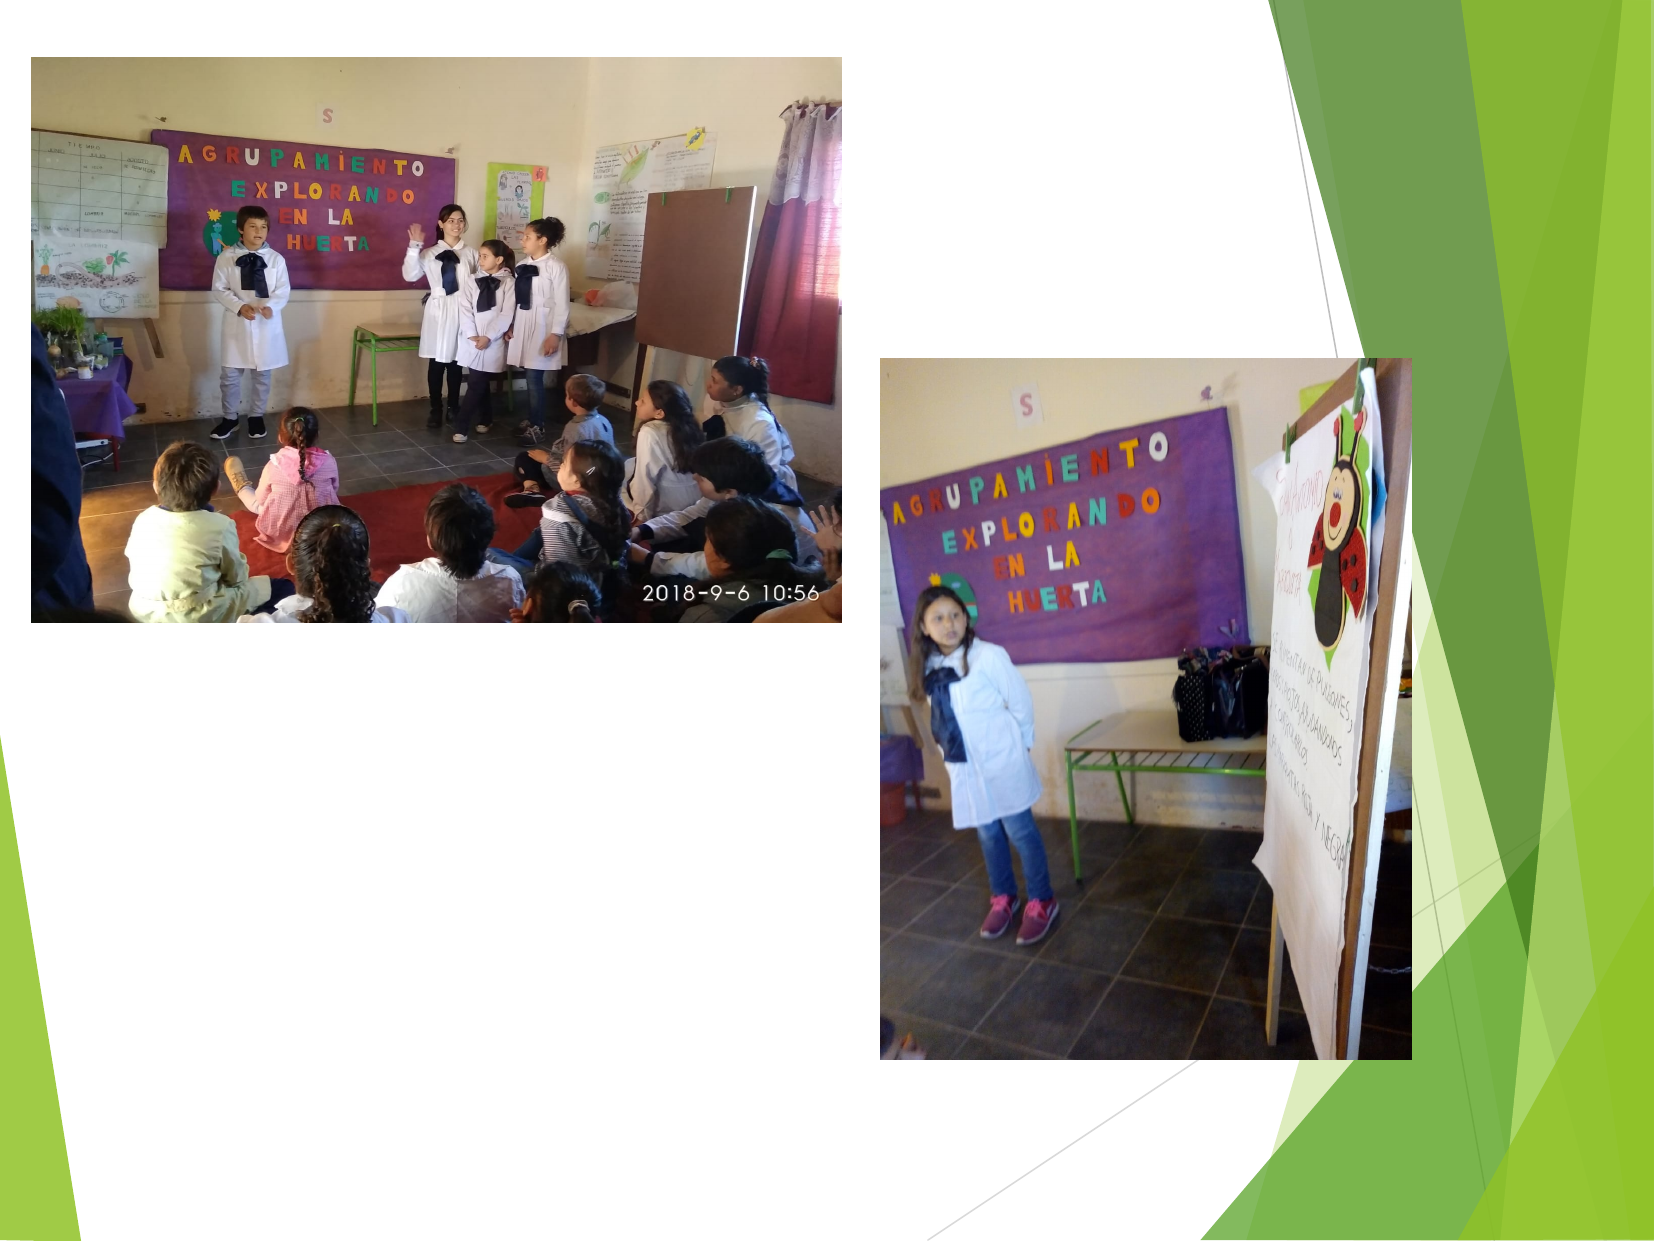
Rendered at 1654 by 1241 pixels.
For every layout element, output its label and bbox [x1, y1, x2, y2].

picture [31, 57, 842, 623]
picture [880, 358, 1412, 1060]
